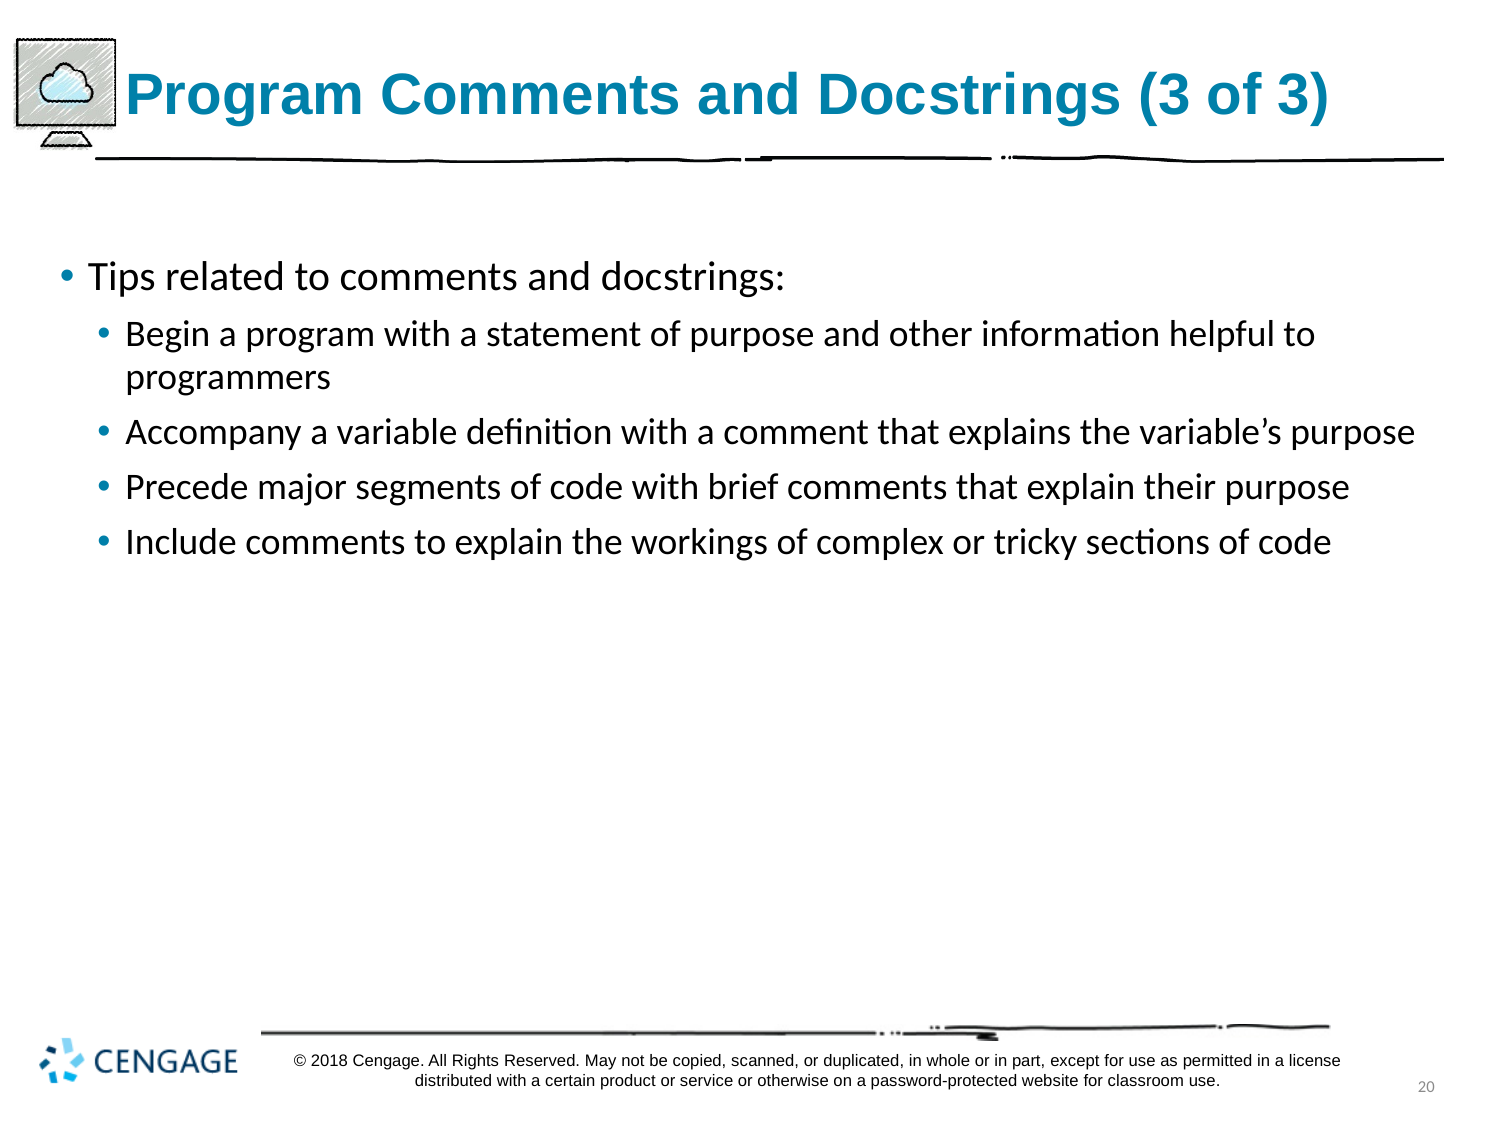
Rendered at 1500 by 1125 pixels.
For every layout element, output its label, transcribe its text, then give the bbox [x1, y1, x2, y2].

title Program Comments and Doc strings (3 of 3) [125, 55, 1442, 127]
picture [19, 1024, 250, 1096]
footer © 2018 Cengage. All Rights Reserved. May not be copied, scanned, or duplicated, in whole or in part, except for use as permitted in a license distributed with a certain product or service or otherwise on a password-protected website for classroom use. [262, 1050, 1375, 1091]
picture [13, 36, 117, 151]
list Tips related to comments and doc strings: Begin a program with a statement of purpose and other information helpful to programmers Accompany a variable definition with a comment that explains the variable’s purpose Precede major segments of code with brief comments that explain their purpose Include comments to explain the workings of complex or tricky sections of code [59, 252, 1441, 567]
picture [154, 155, 1444, 163]
picture [261, 1024, 1331, 1041]
